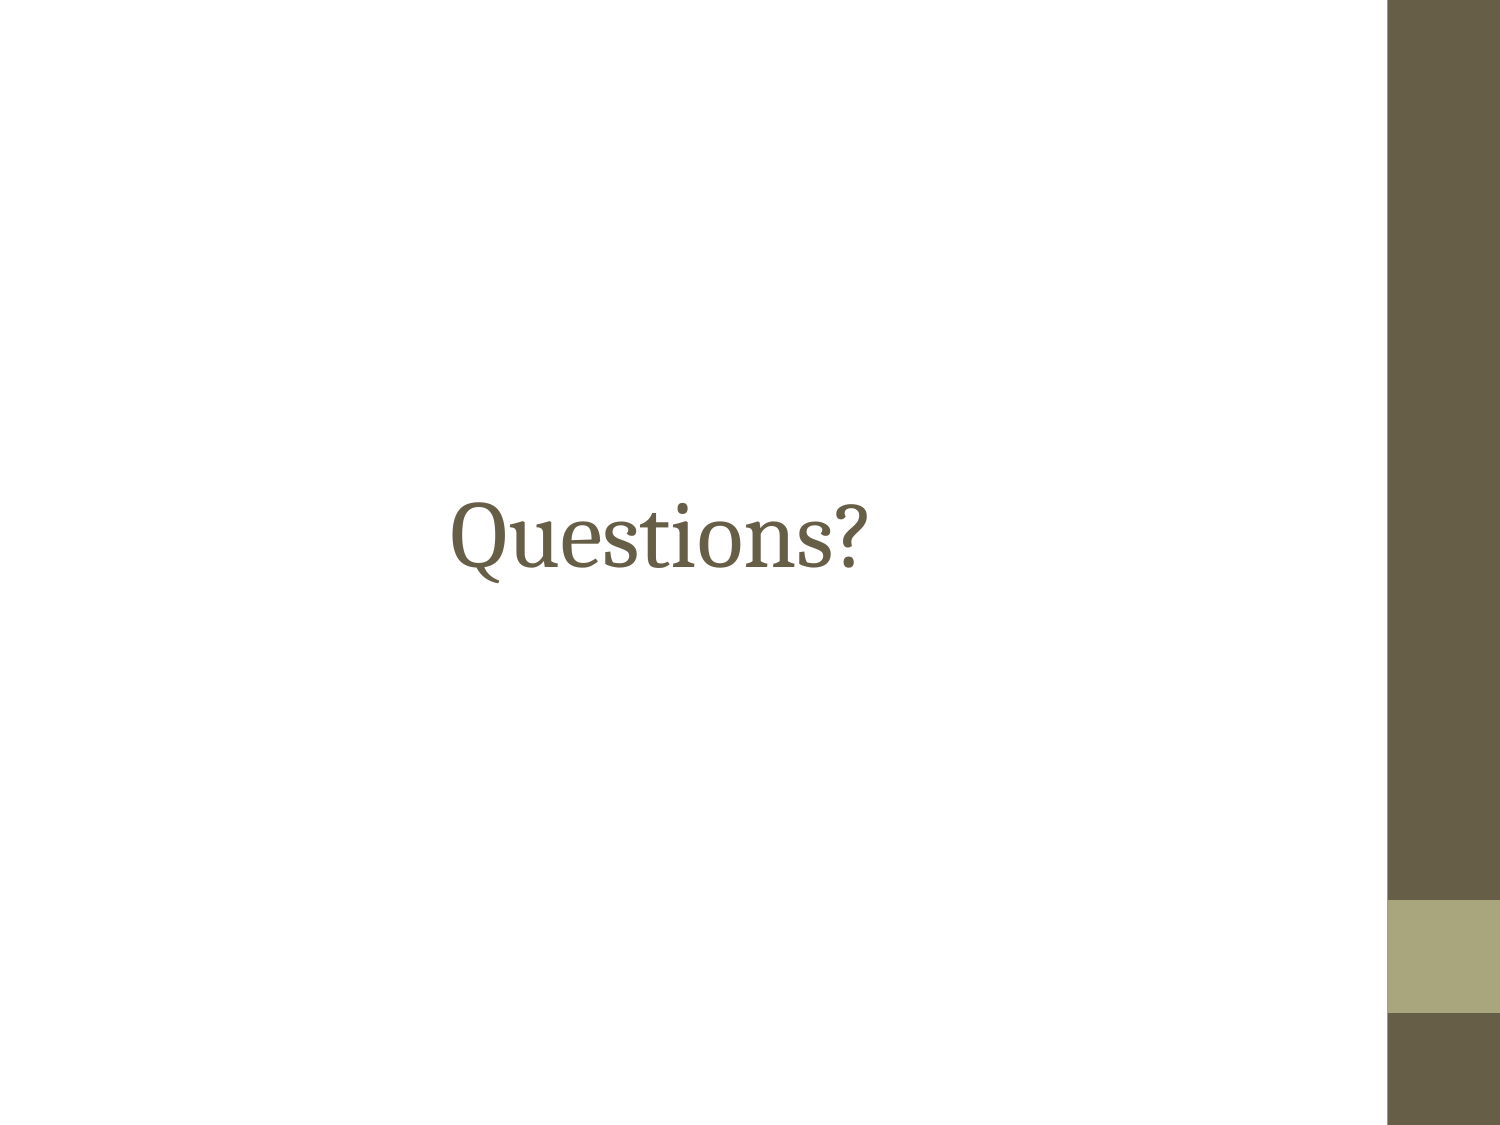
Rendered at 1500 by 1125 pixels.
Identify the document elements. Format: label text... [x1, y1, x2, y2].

title Questions? [450, 422, 1016, 650]
